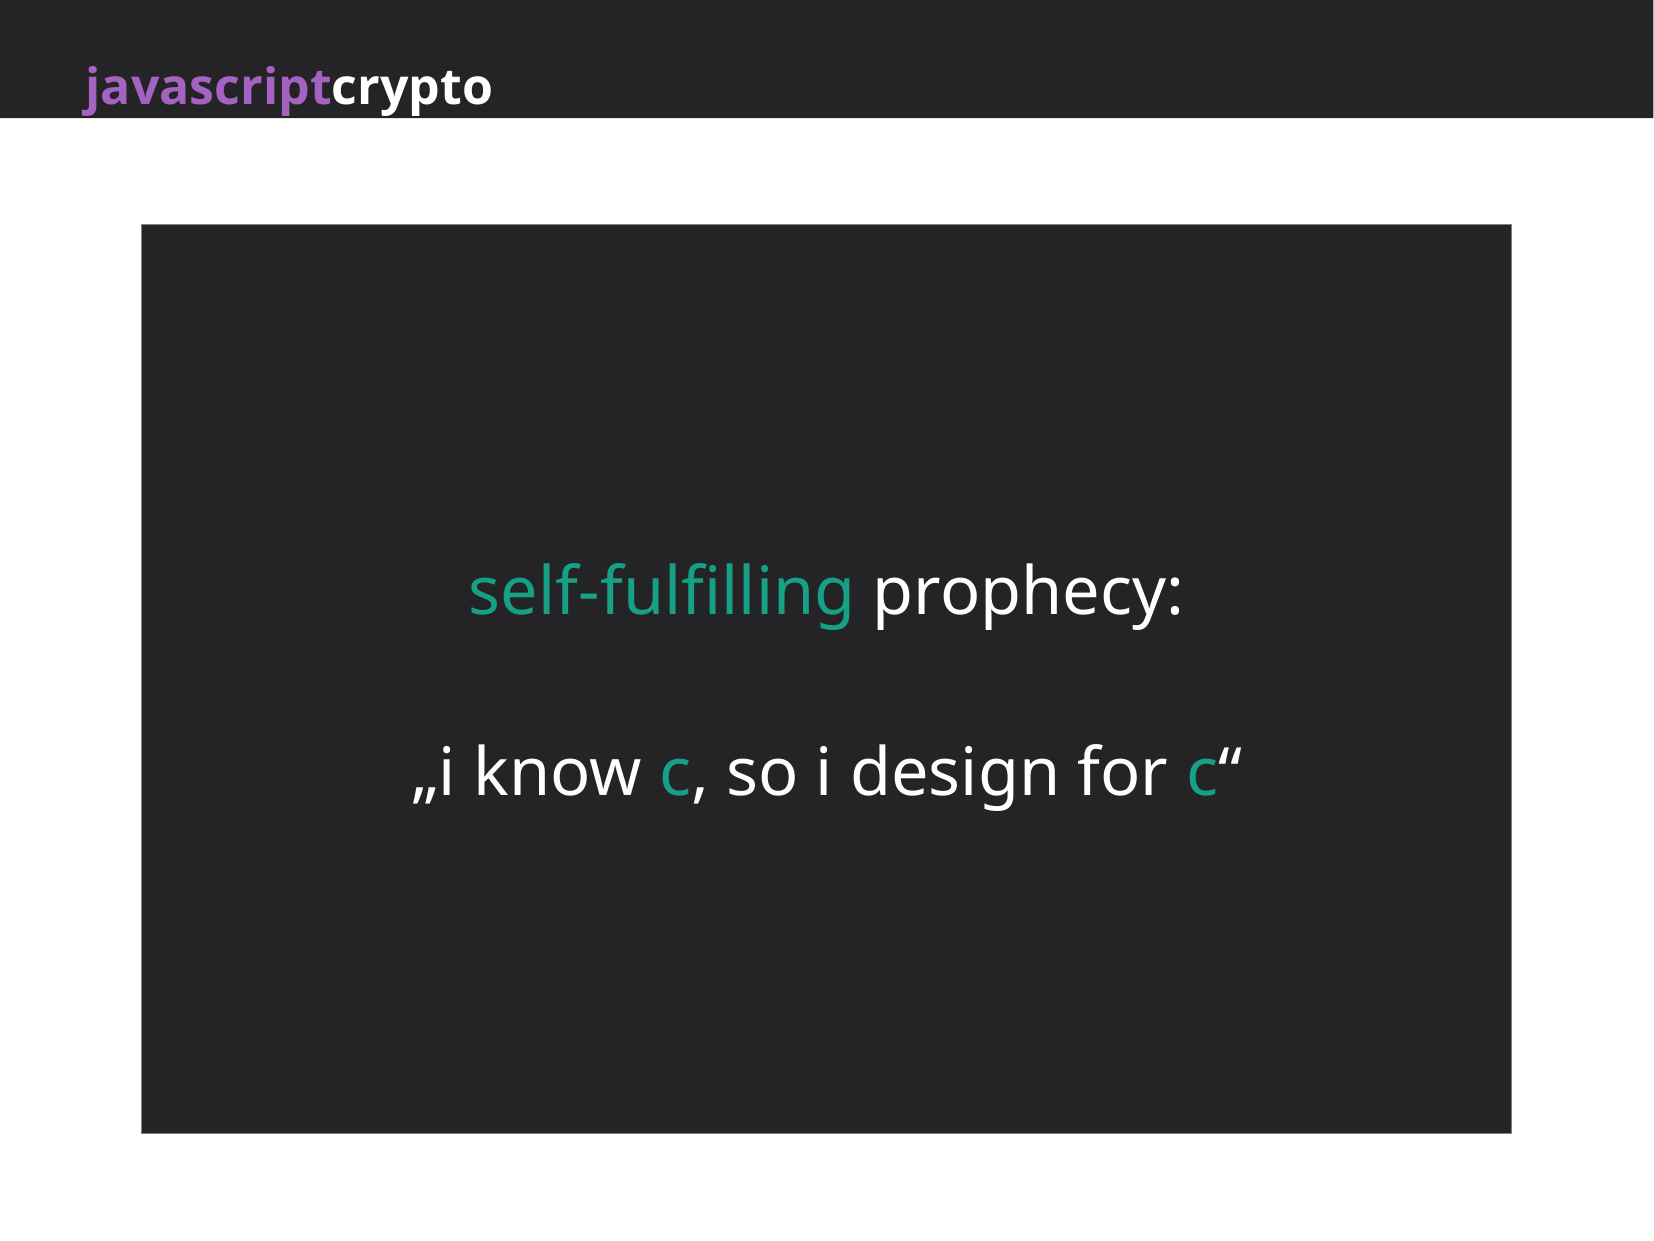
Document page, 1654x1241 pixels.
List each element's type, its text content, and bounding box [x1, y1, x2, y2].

text_box javascriptcrypto [70, 43, 544, 119]
text_box self-fulfilling prophecy: „i know c, so i design for c“ [141, 224, 1512, 1134]
text_box [0, 0, 1654, 119]
text_box [165, 531, 1441, 1087]
